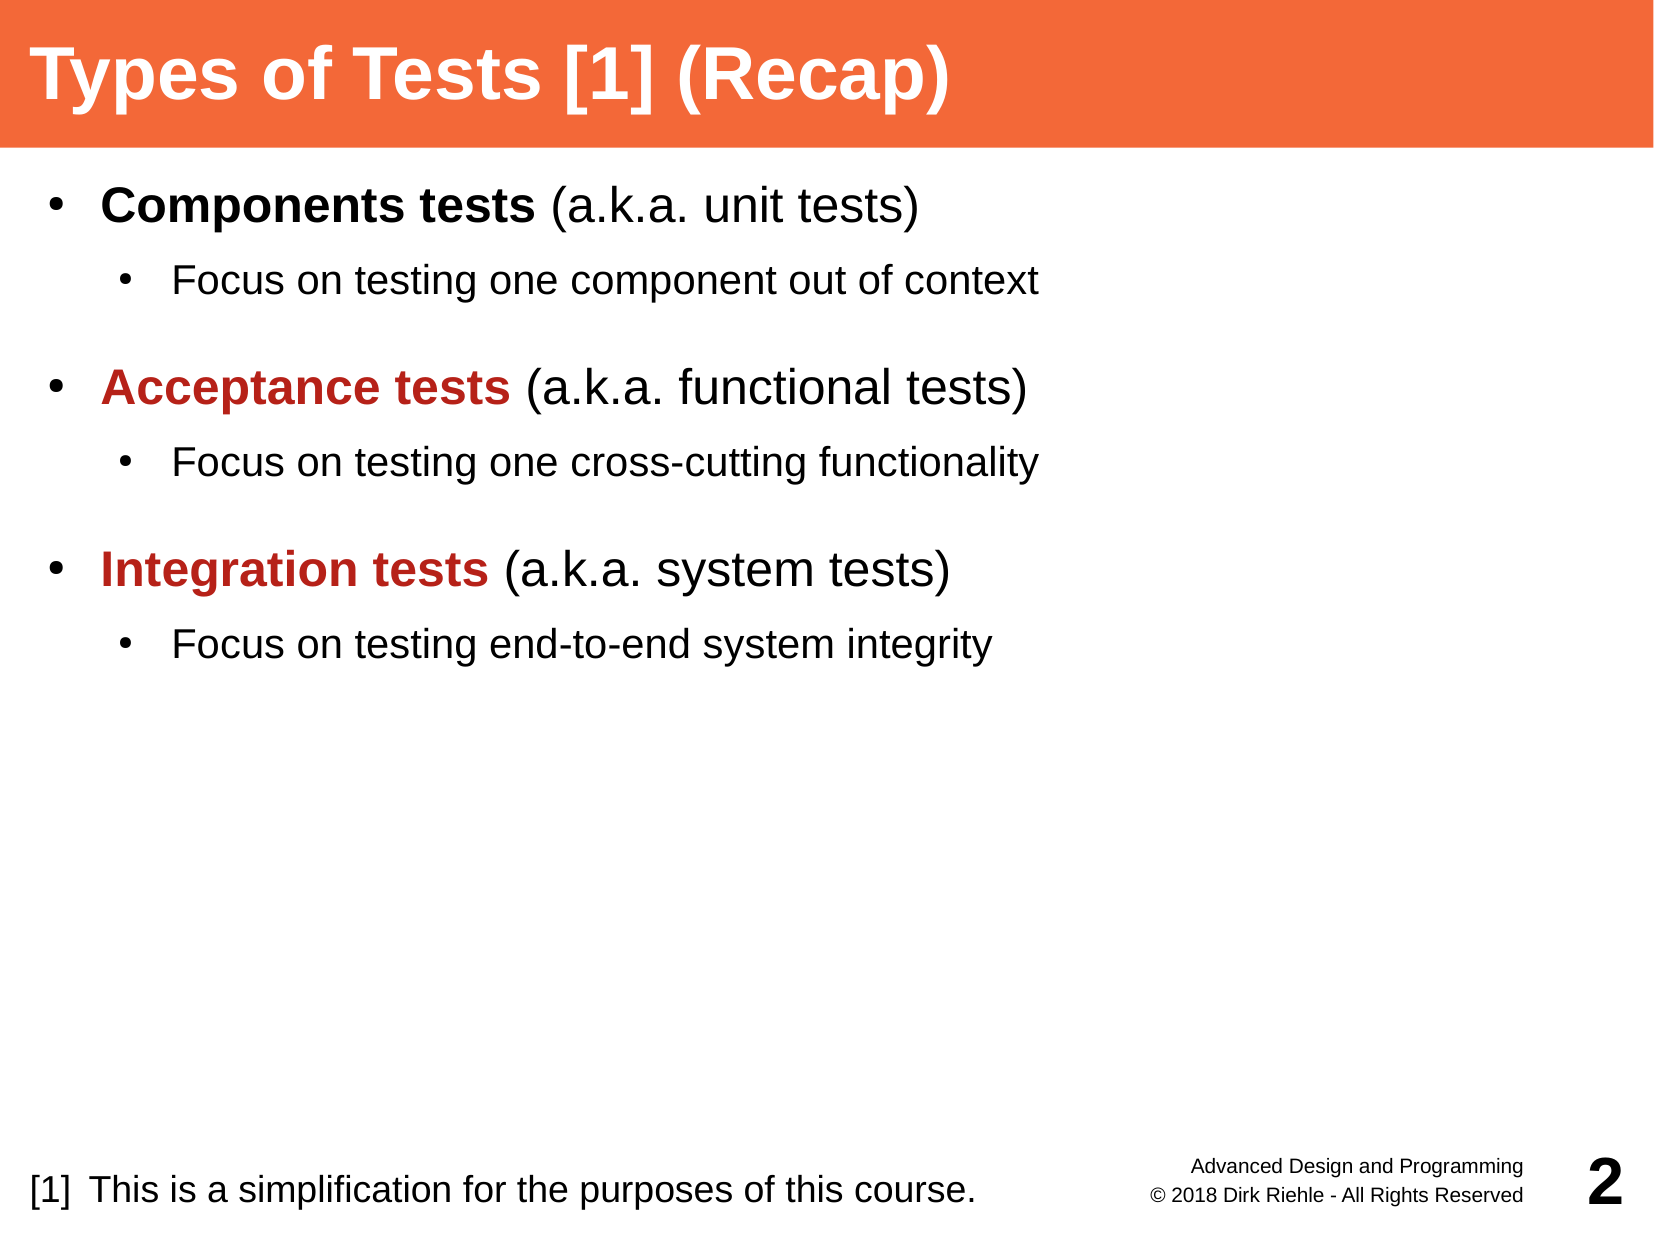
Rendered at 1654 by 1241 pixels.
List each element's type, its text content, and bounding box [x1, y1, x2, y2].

title Types of Tests [1] (Recap) [0, 0, 1654, 148]
list Components tests (a.k.a. unit tests) Focus on testing one component out of context Acceptance tests (a.k.a. functional tests) Focus on testing one cross-cutting functionality Integration tests (a.k.a. system tests) Focus on testing end-to-end system integrity [29, 177, 1625, 1063]
text_box [1] This is a simplification for the purposes of this course. [0, 1003, 1182, 1241]
